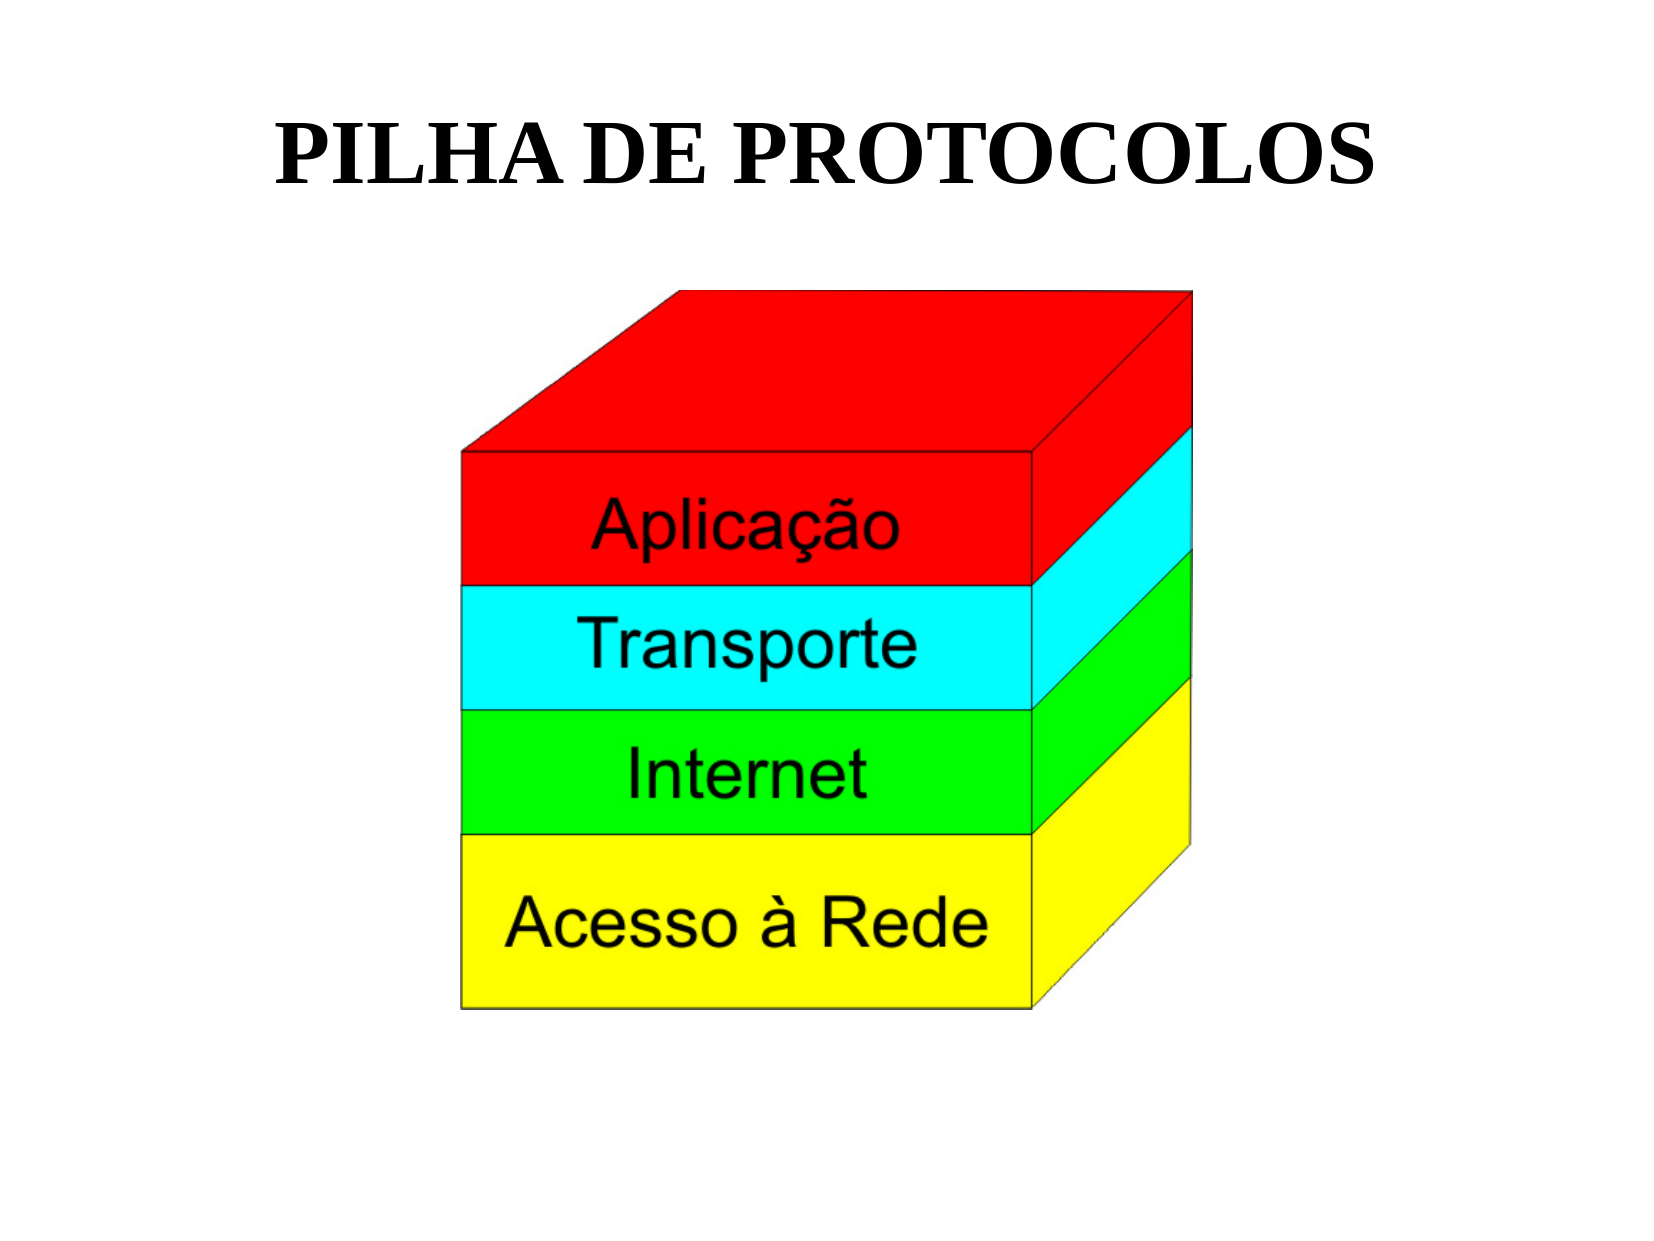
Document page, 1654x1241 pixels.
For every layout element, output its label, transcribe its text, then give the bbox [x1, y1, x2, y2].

picture [460, 290, 1193, 1010]
title PILHA DE PROTOCOLOS [82, 49, 1571, 257]
